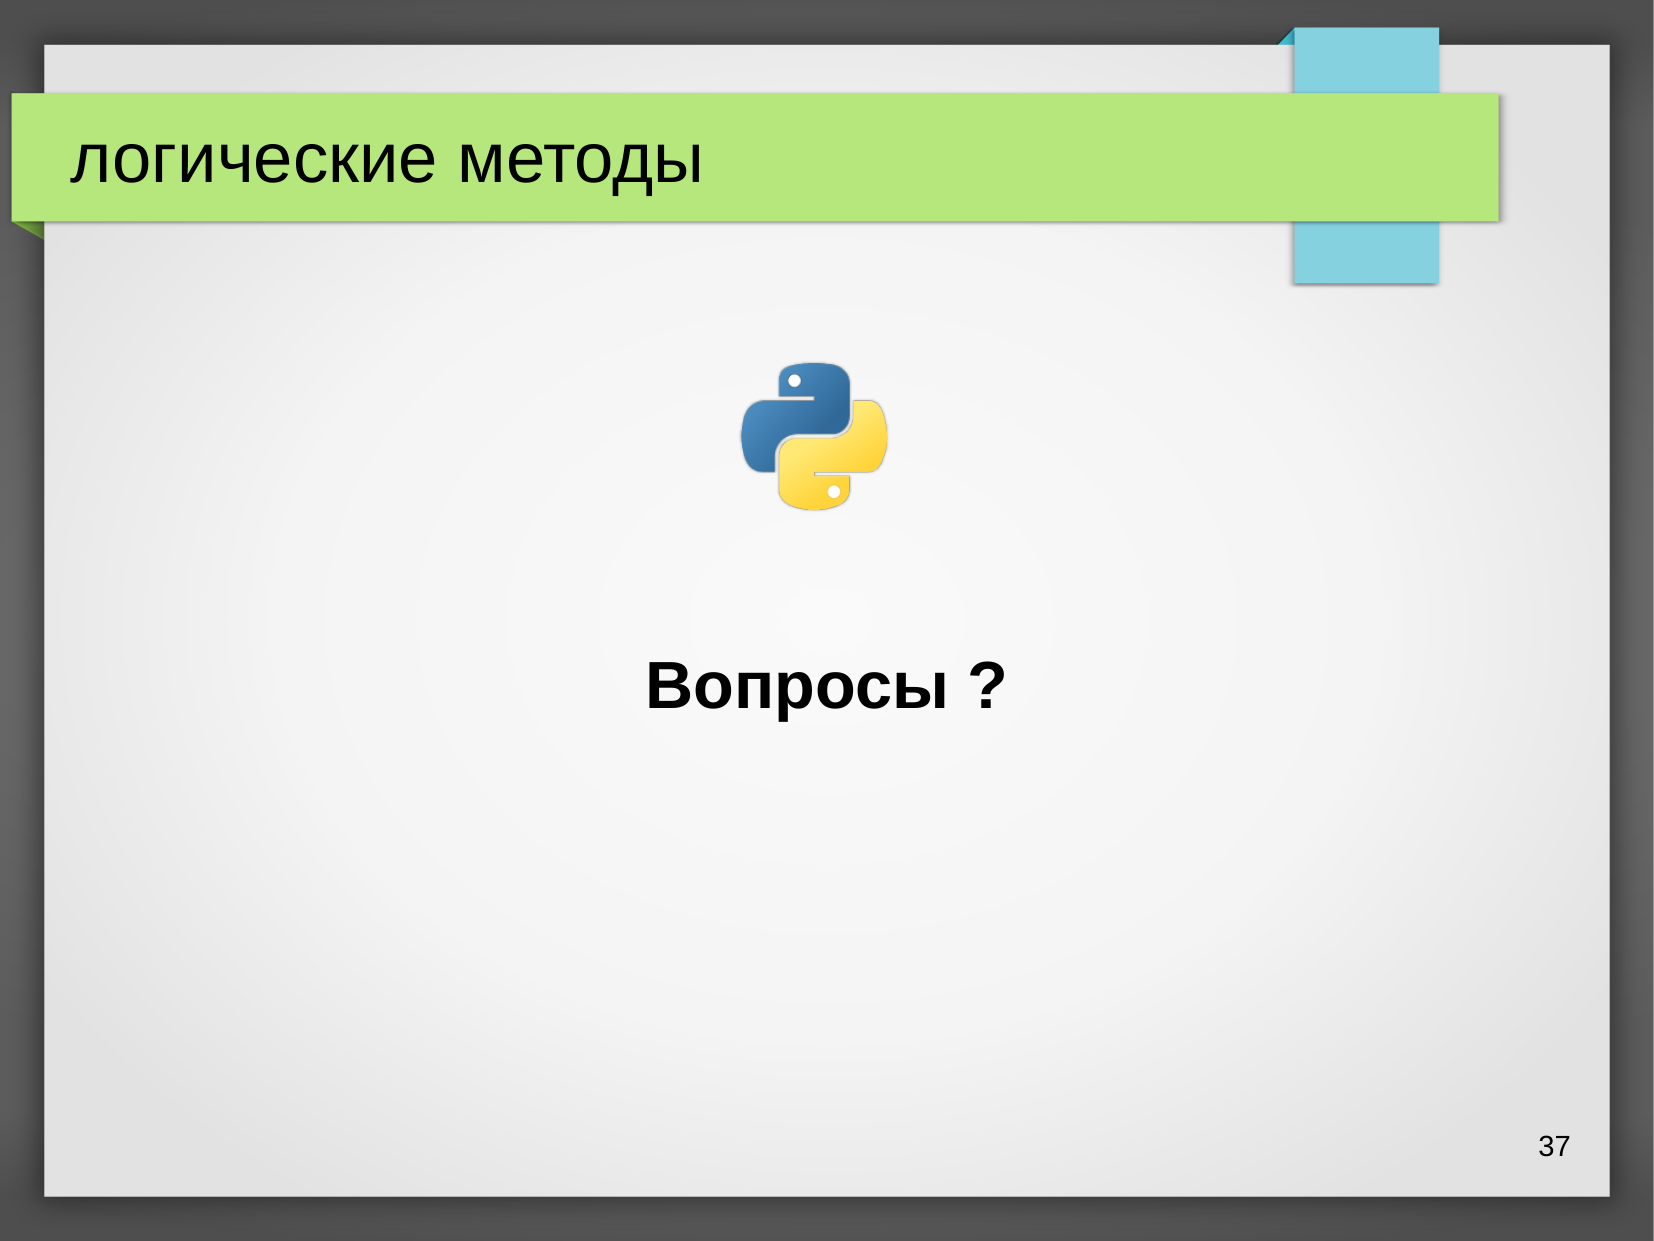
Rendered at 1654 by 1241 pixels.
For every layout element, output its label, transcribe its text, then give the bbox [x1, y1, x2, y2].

subtitle Вопросы ? [82, 236, 1571, 1134]
picture [0, 0, 1654, 1241]
title логические методы [70, 118, 1205, 199]
